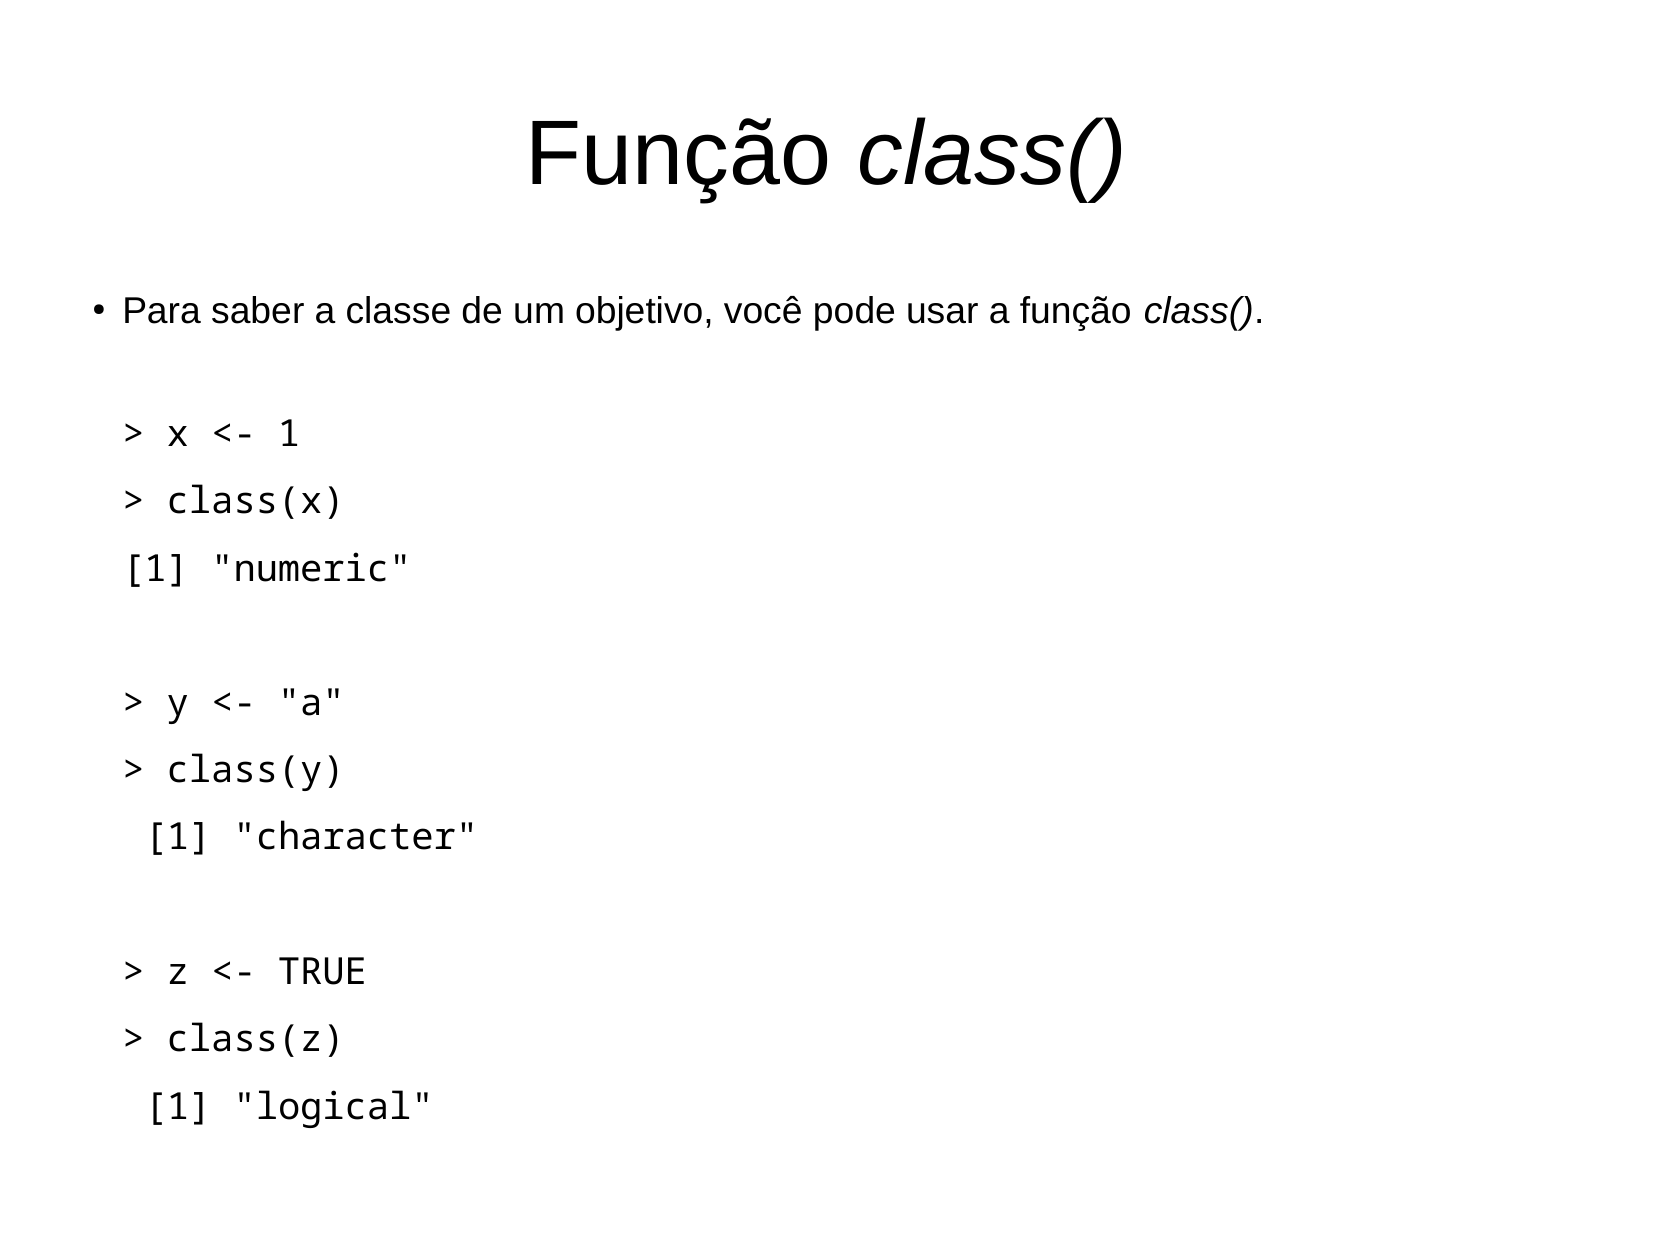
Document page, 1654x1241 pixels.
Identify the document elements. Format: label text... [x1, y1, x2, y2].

title Função class() [82, 49, 1571, 257]
list Para saber a classe de um objetivo, você pode usar a função class(). > x <- 1 > class(x) [1] "numeric" > y <- "a" > class(y) [1] "character" > z <- TRUE > class(z) [1] "logical" [82, 290, 1571, 1146]
